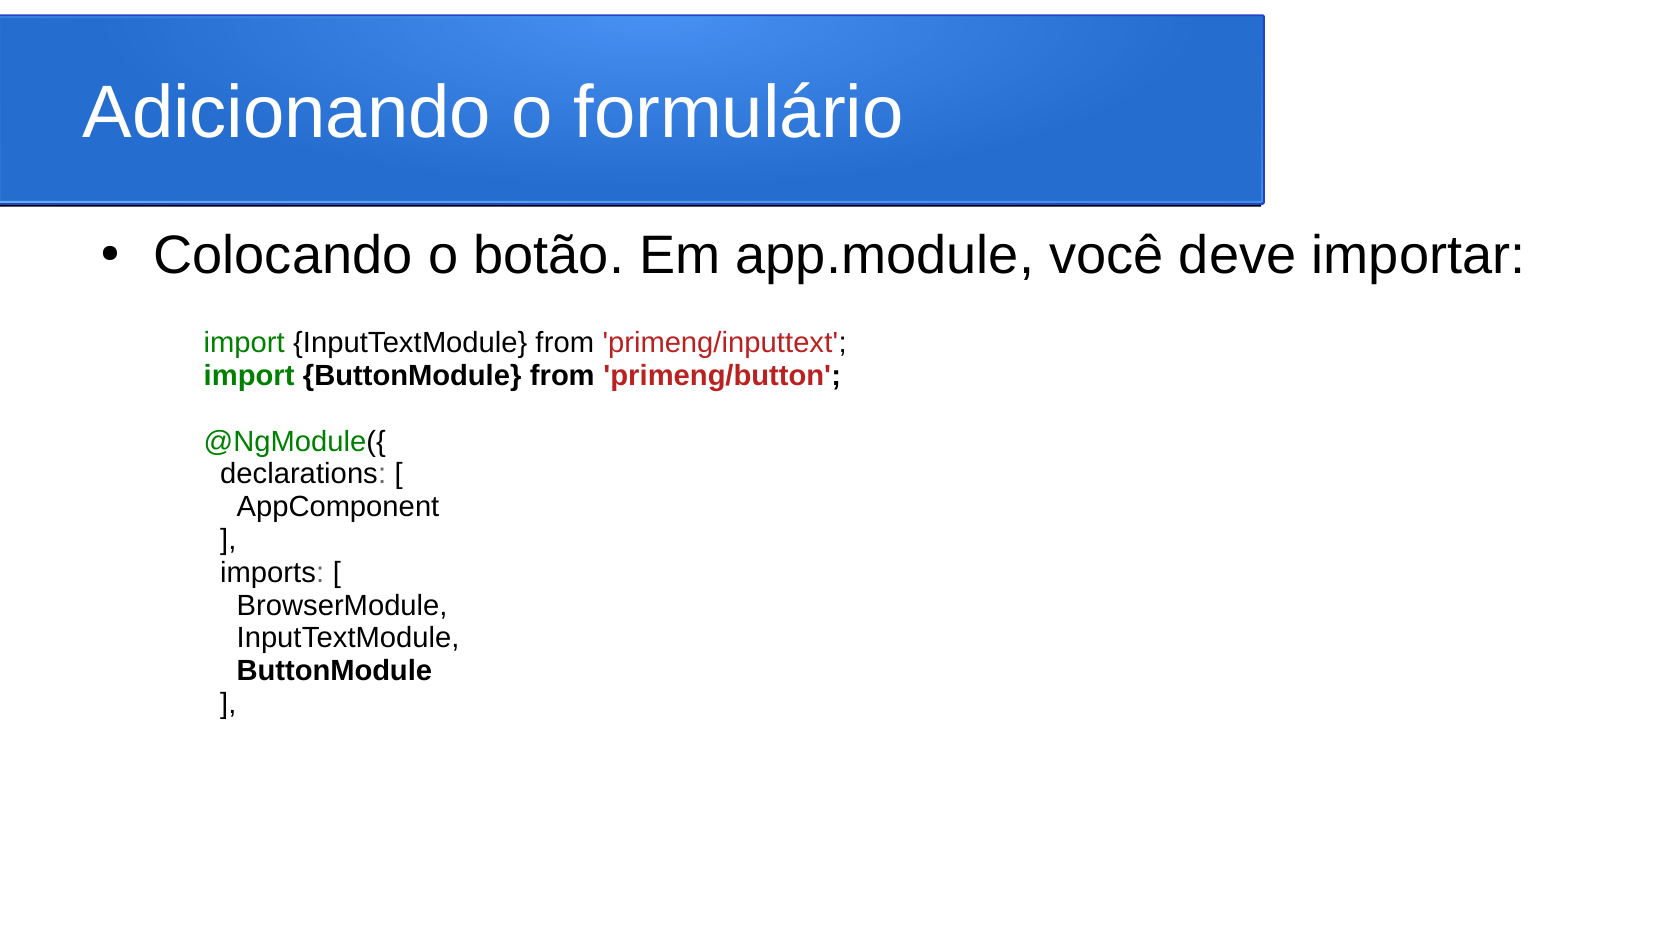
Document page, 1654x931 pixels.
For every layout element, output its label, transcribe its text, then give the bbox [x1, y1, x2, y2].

list Colocando o botão. Em app.module, você deve importar: [82, 224, 1571, 764]
text_box import {InputTextModule} from 'primeng/inputtext'; import {ButtonModule} from 'primeng/button'; @NgModule({ declarations: [ AppComponent ], imports: [ BrowserModule, InputTextModule, ButtonModule ], [188, 318, 1040, 728]
title Adicionando o formulário [82, 35, 1235, 189]
